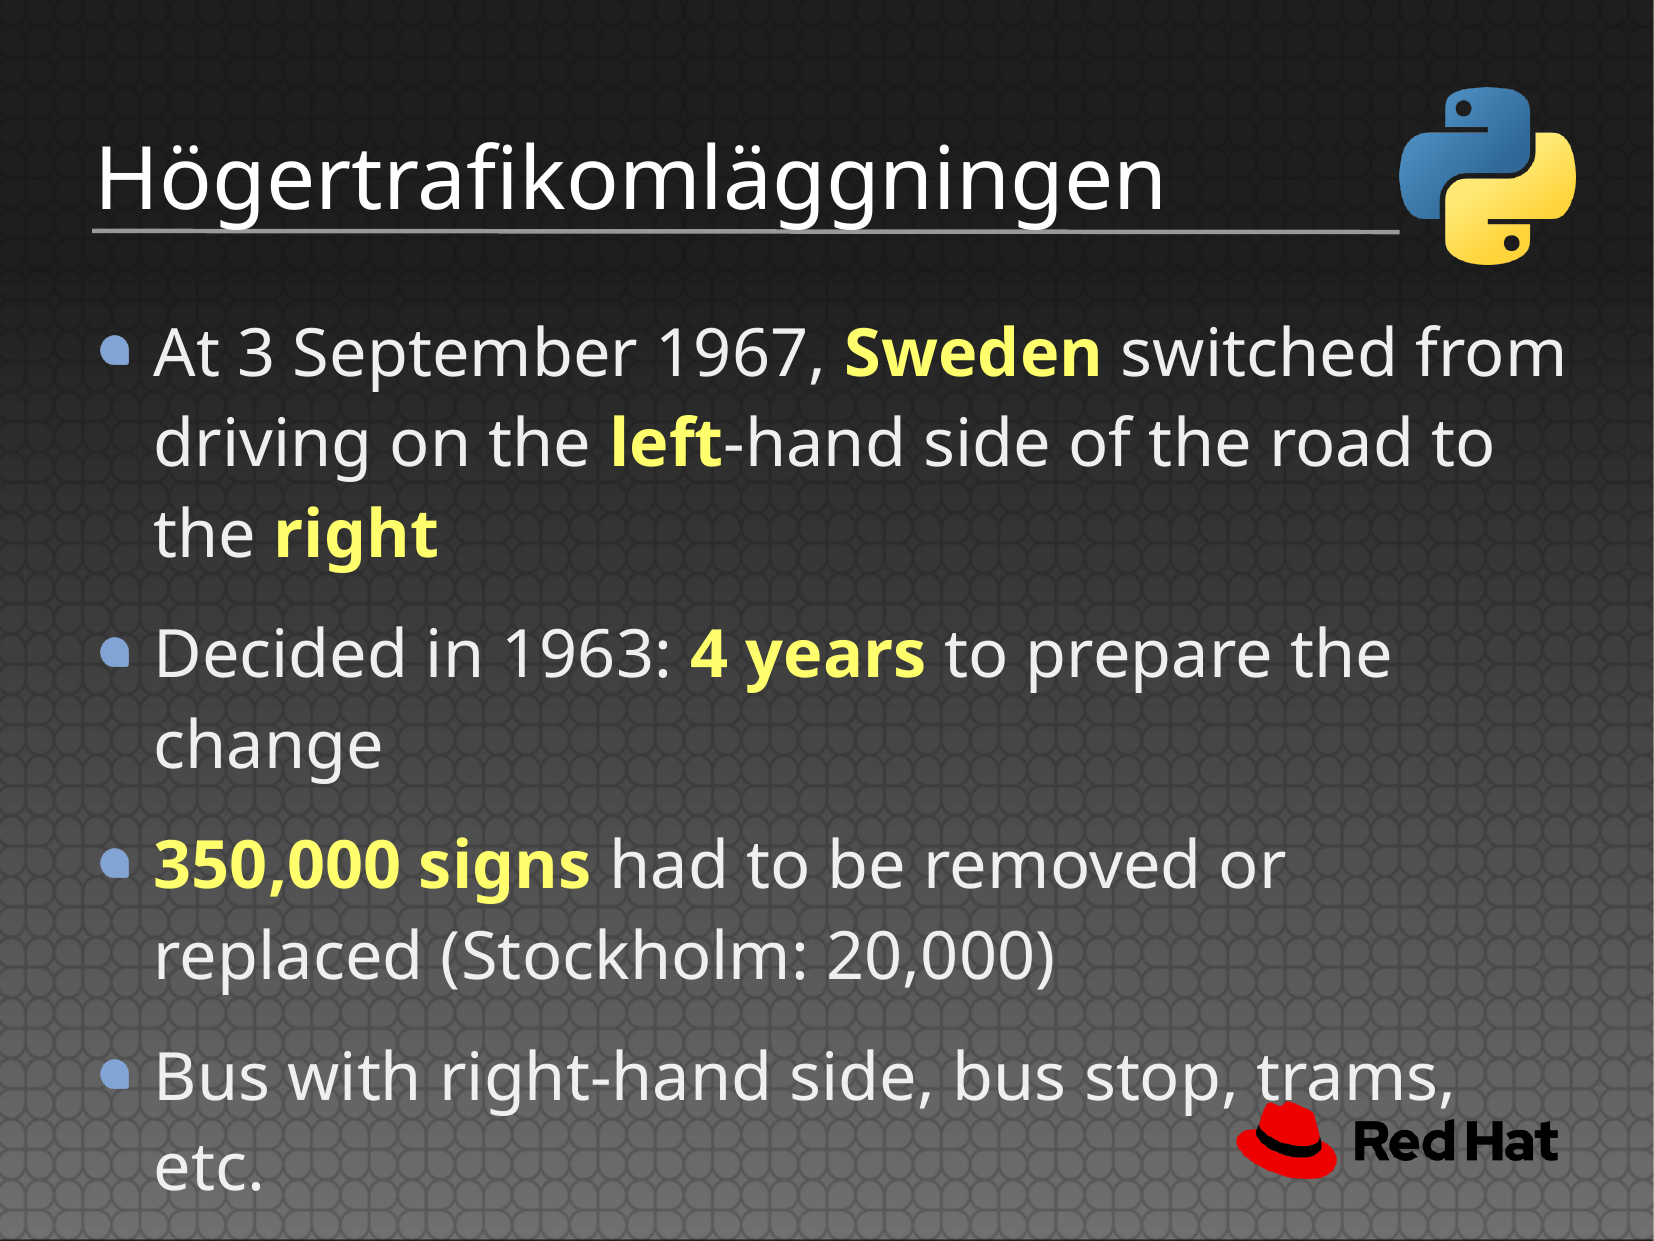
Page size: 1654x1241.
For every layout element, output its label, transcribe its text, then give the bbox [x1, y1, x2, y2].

picture [0, 0, 1654, 1241]
list At 3 September 1967, Sweden switched from driving on the left-hand side of the road to the right Decided in 1963: 4 years to prepare the change 350,000 signs had to be removed or replaced (Stockholm: 20,000) Bus with right-hand side, bus stop, trams, etc. [82, 304, 1571, 1062]
title Högertrafikomläggningen [94, 100, 1426, 251]
